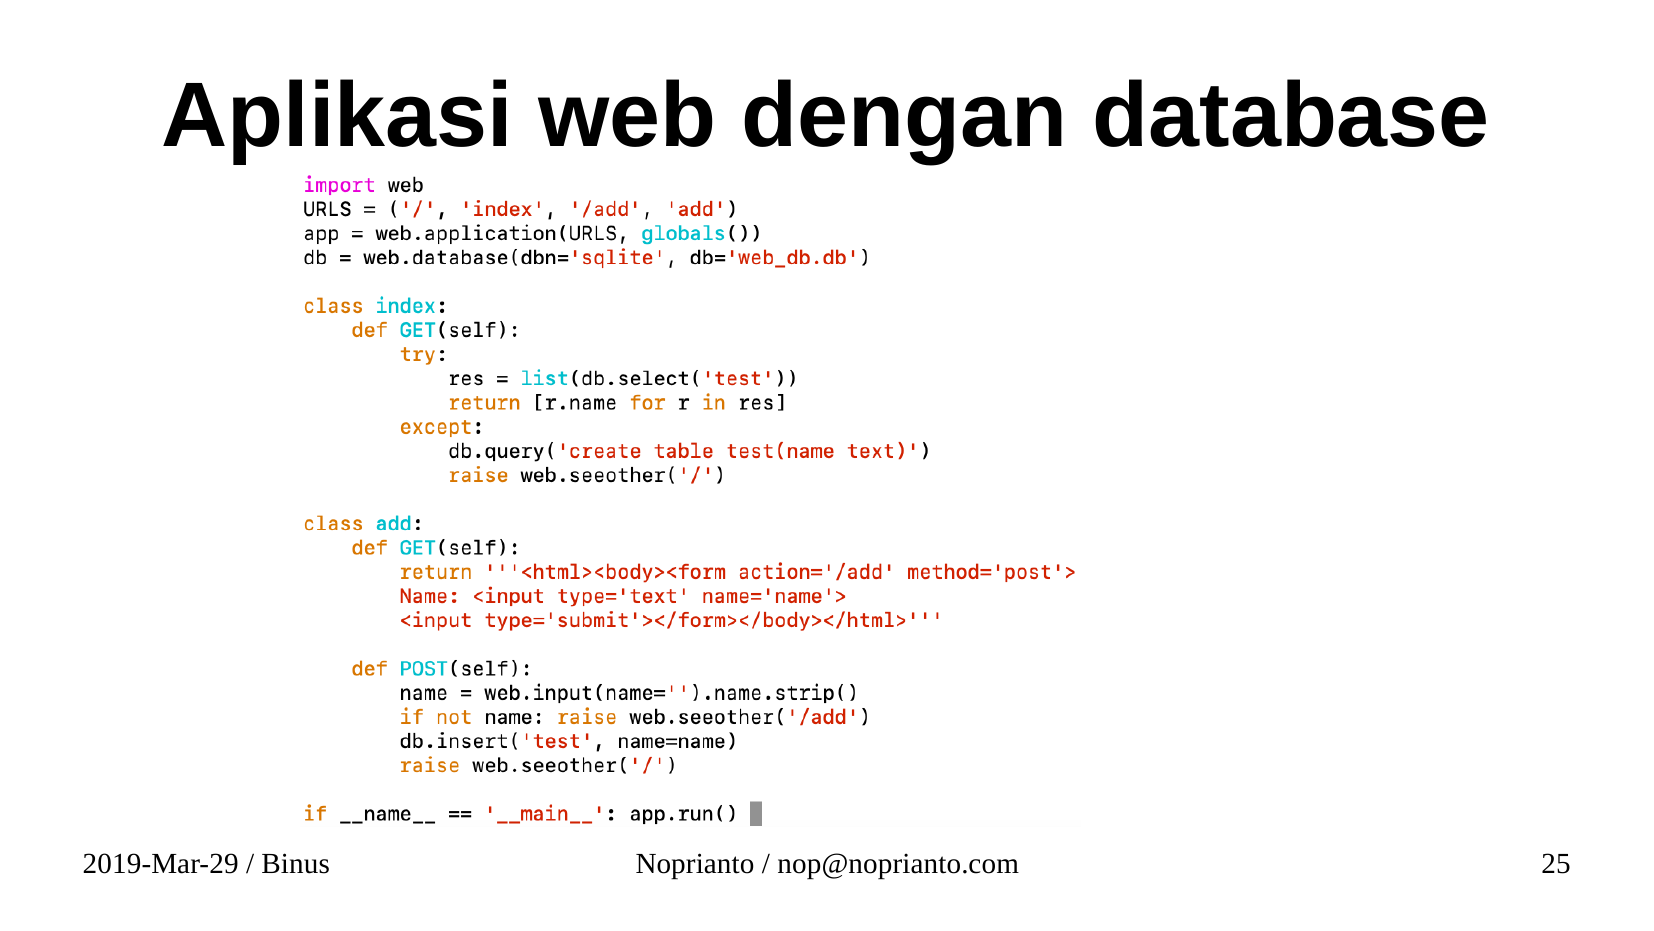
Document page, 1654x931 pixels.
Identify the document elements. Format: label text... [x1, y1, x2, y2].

picture [300, 175, 1081, 827]
title Aplikasi web dengan database [82, 37, 1571, 193]
